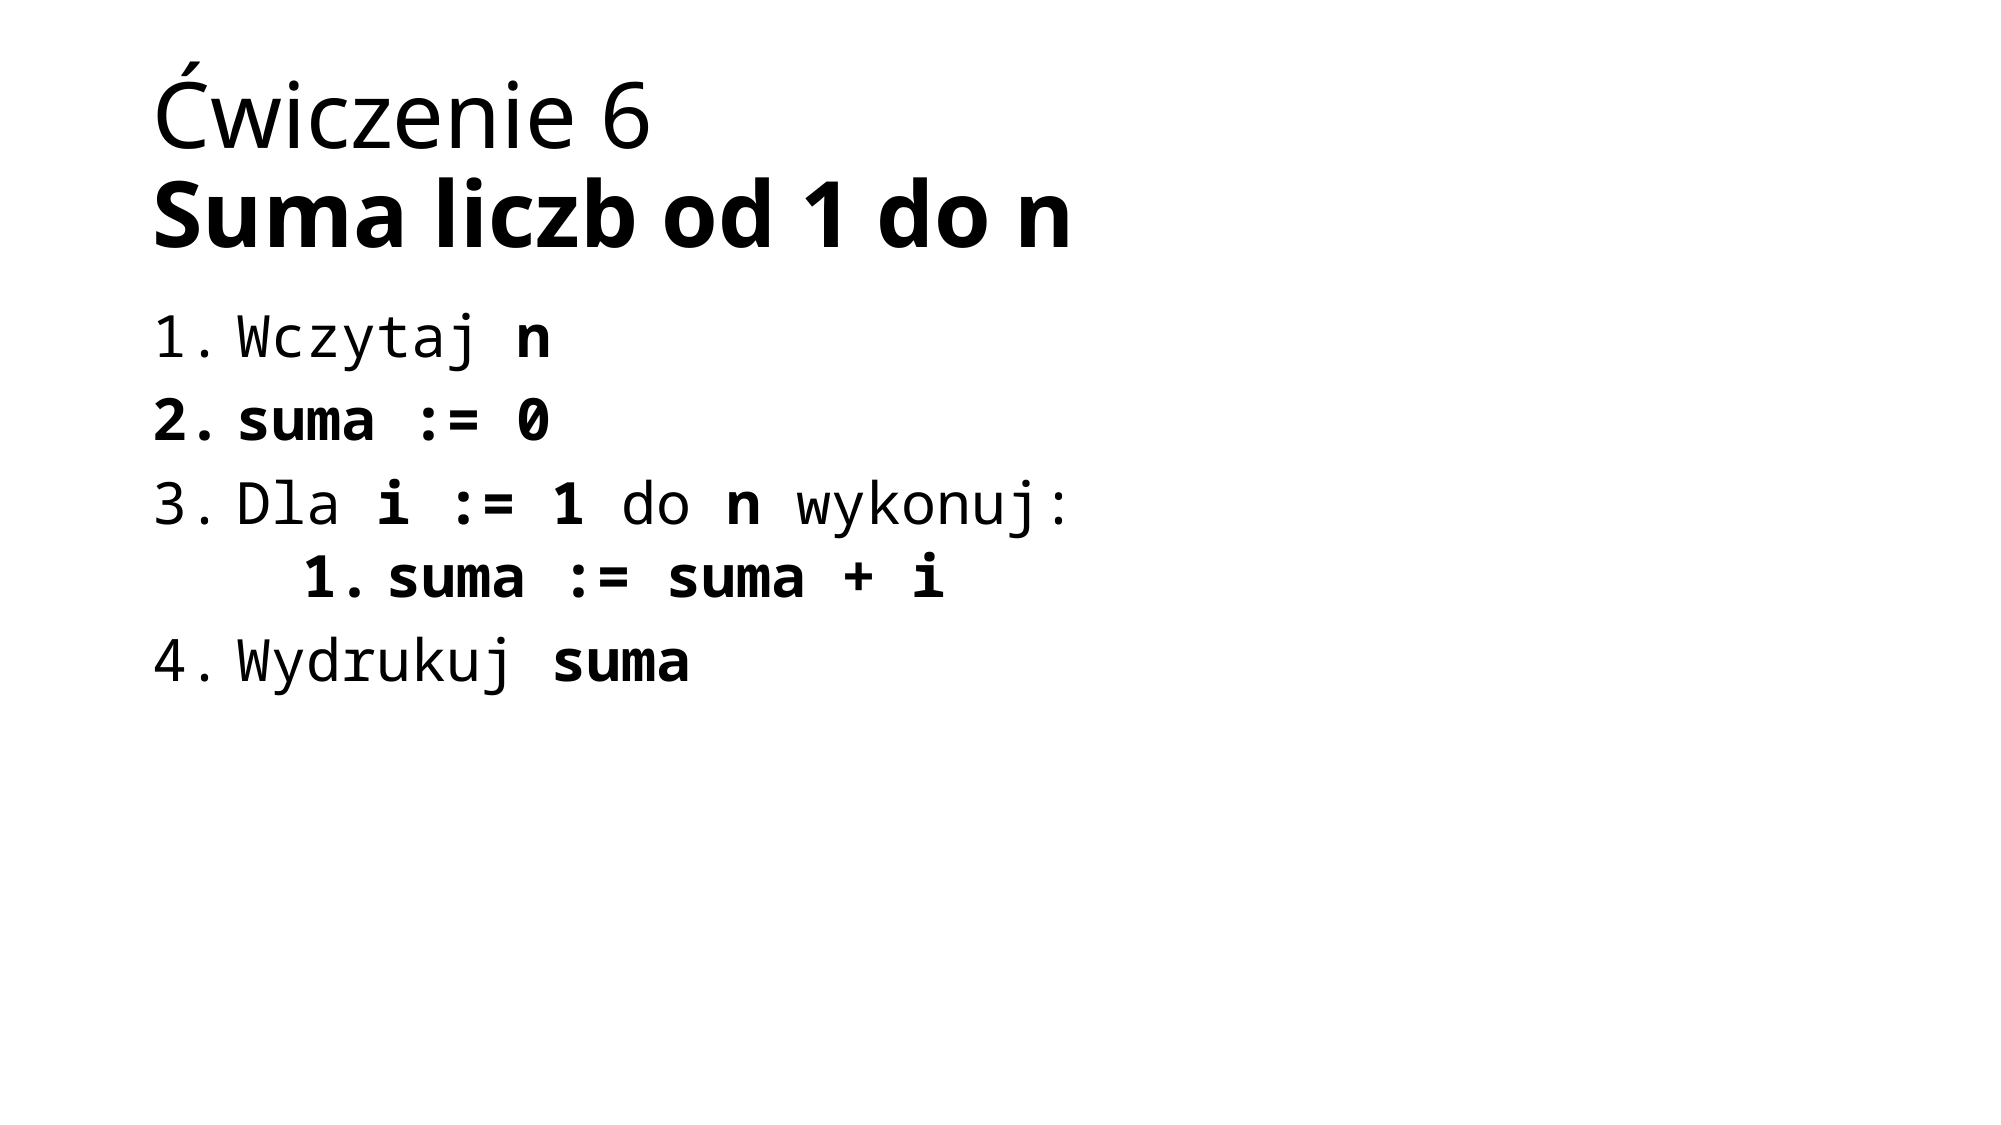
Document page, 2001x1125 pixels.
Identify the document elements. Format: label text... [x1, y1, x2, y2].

title Ćwiczenie 6 Suma liczb od 1 do n [137, 59, 1863, 278]
list Wczytaj n suma := 0 Dla i := 1 do n wykonuj: suma := suma + i Wydrukuj suma [137, 299, 1863, 1014]
